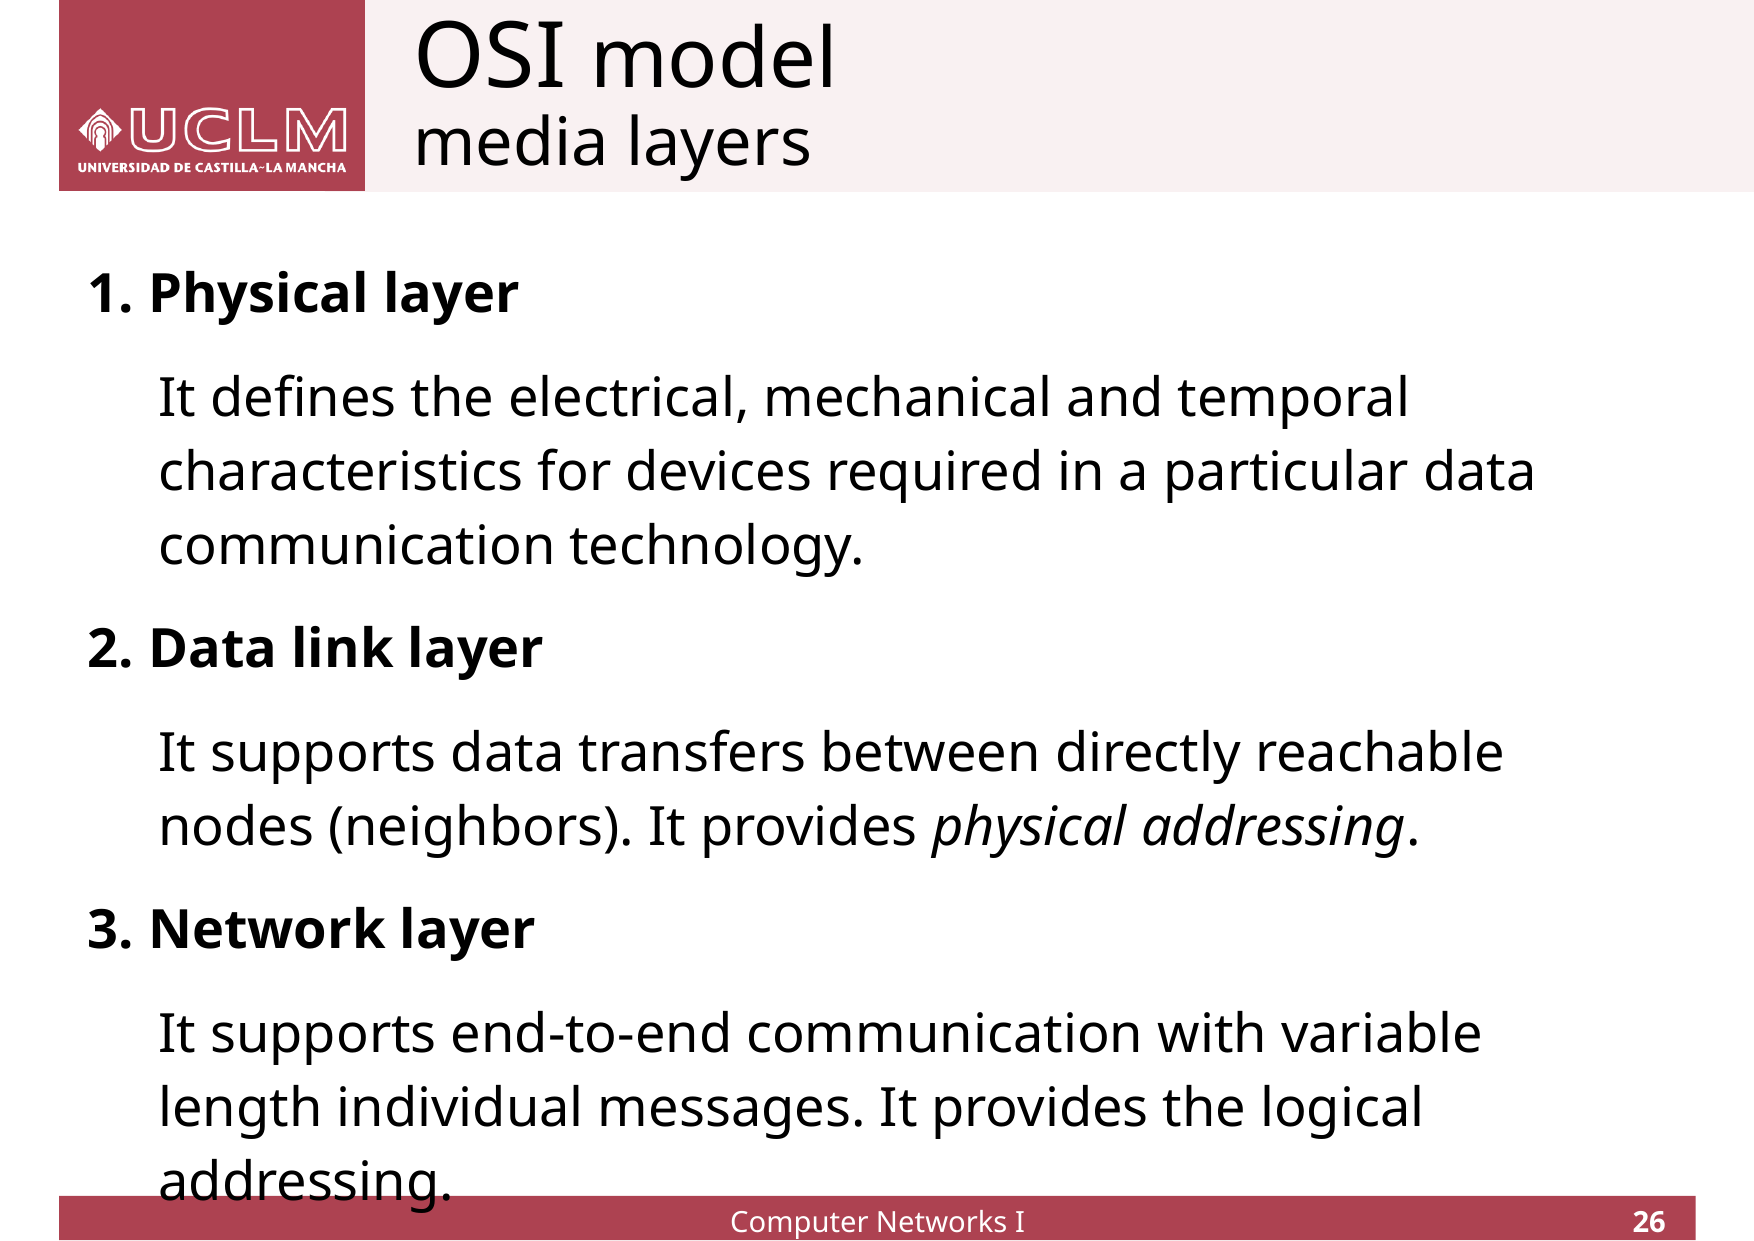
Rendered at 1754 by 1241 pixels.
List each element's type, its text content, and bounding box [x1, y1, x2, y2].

list 1. Physical layer It defines the electrical, mechanical and temporal characteristics for devices required in a particular data communication technology. 2. Data link layer It supports data transfers between directly reachable nodes (neighbors). It provides physical addressing. 3. Network layer It supports end-to-end communication with variable length individual messages. It provides the logical addressing. [87, 254, 1632, 1182]
title OSI model media layers [413, 0, 1667, 198]
picture [59, 0, 365, 191]
